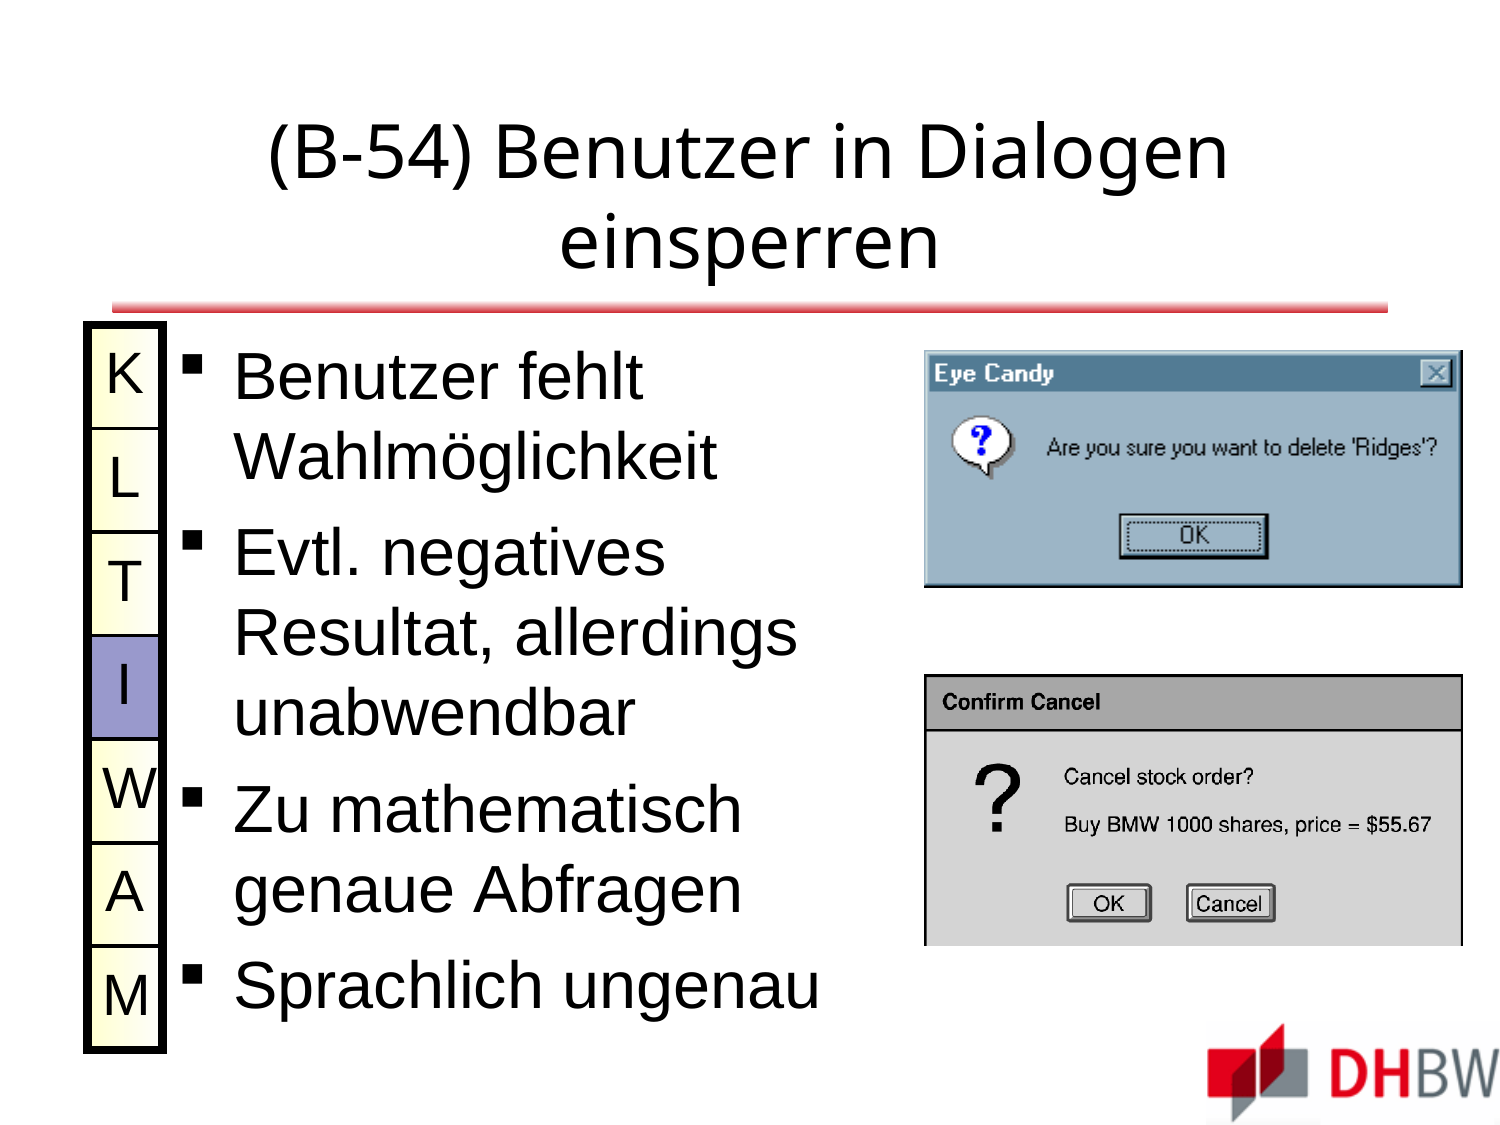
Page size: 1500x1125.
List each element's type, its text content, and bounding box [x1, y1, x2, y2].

table_header K [92, 329, 158, 427]
picture [924, 350, 1463, 588]
title (B-54) Benutzer in Dialogen einsperren [112, 96, 1388, 292]
picture [924, 674, 1463, 946]
table_cell A [92, 845, 158, 944]
table_cell T [92, 534, 158, 634]
table_cell I [92, 637, 158, 737]
table_cell L [92, 430, 158, 530]
table_cell M [92, 948, 158, 1046]
list Benutzer fehlt Wahlmöglichkeit Evtl. negatives Resultat, allerdings unabwendbar Zu mathematisch genaue Abfragen Sprachlich ungenau [167, 324, 913, 1051]
picture [1206, 1021, 1500, 1125]
table_cell W [92, 741, 158, 841]
